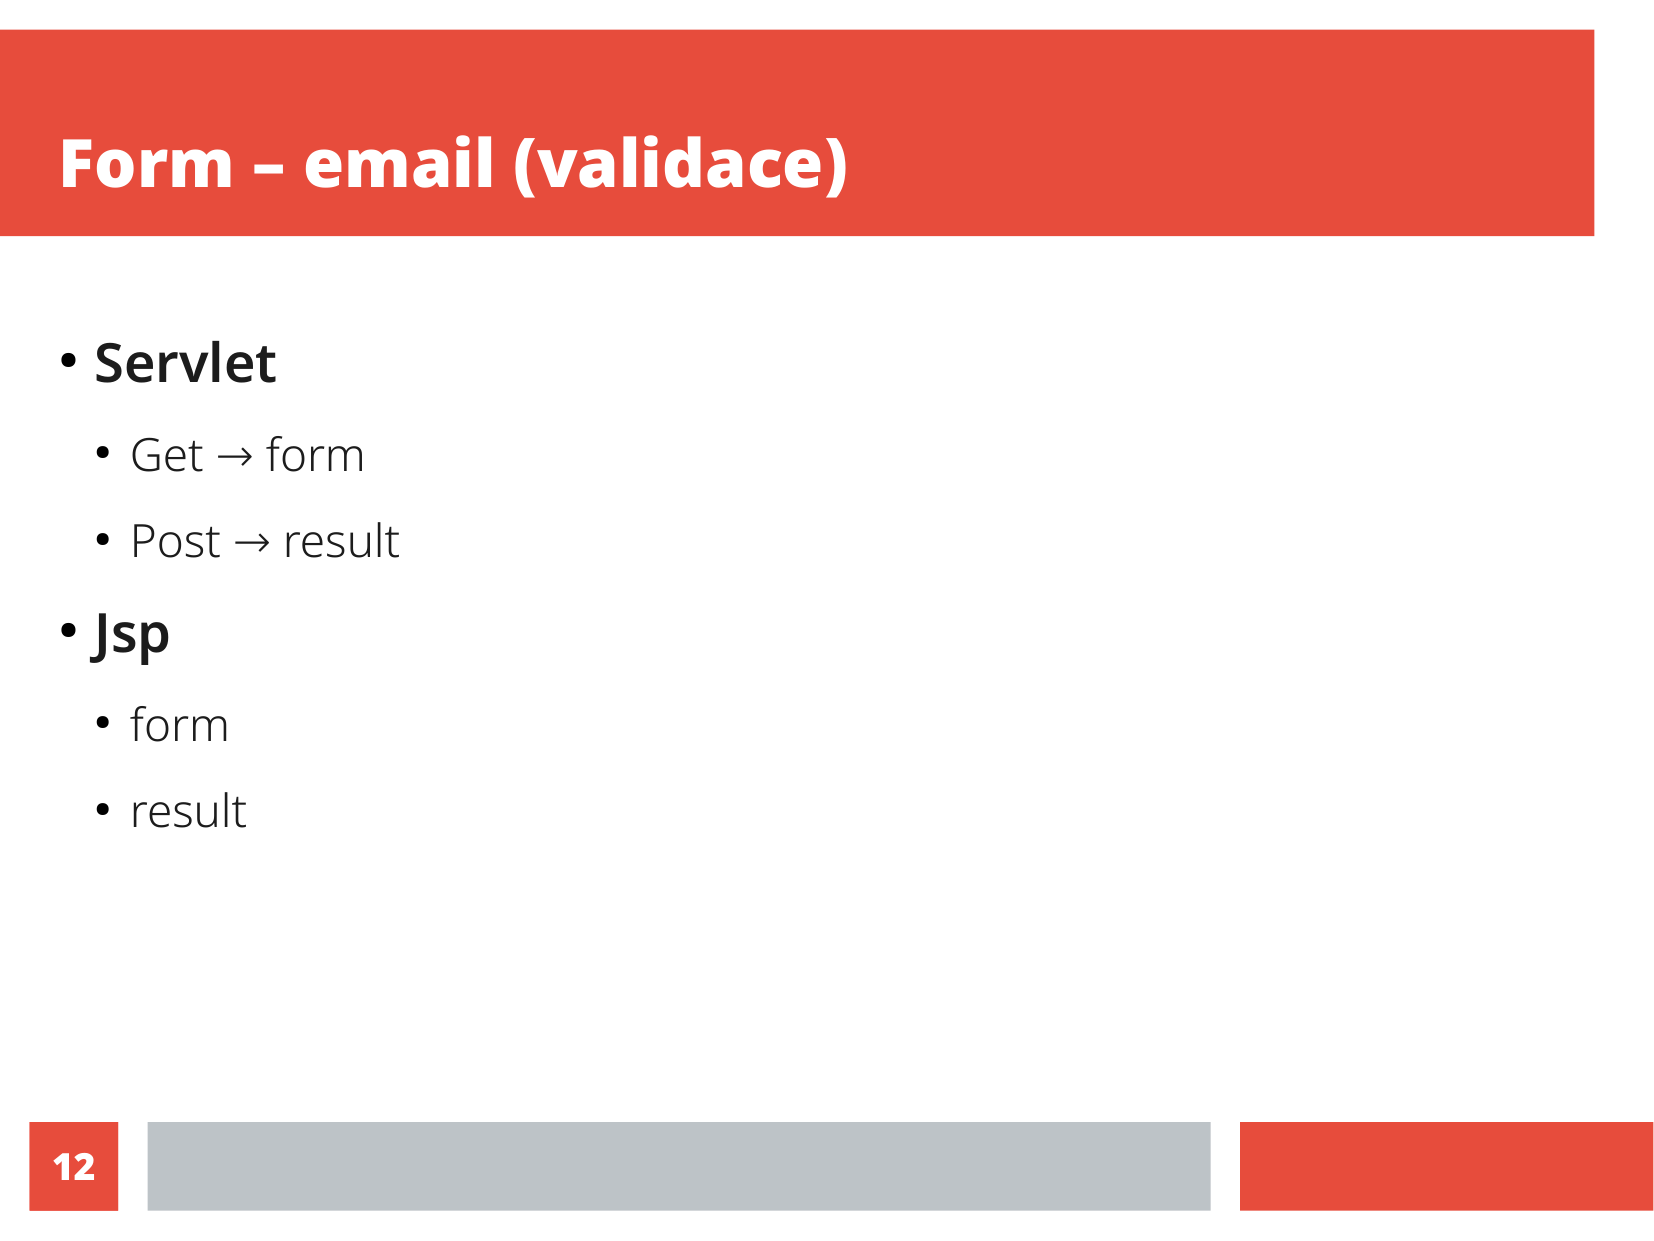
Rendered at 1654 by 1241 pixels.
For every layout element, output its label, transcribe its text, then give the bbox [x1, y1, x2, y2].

list Servlet Get → form Post → result Jsp form result [59, 324, 1565, 1093]
title Form – email (validace) [59, 59, 1595, 207]
